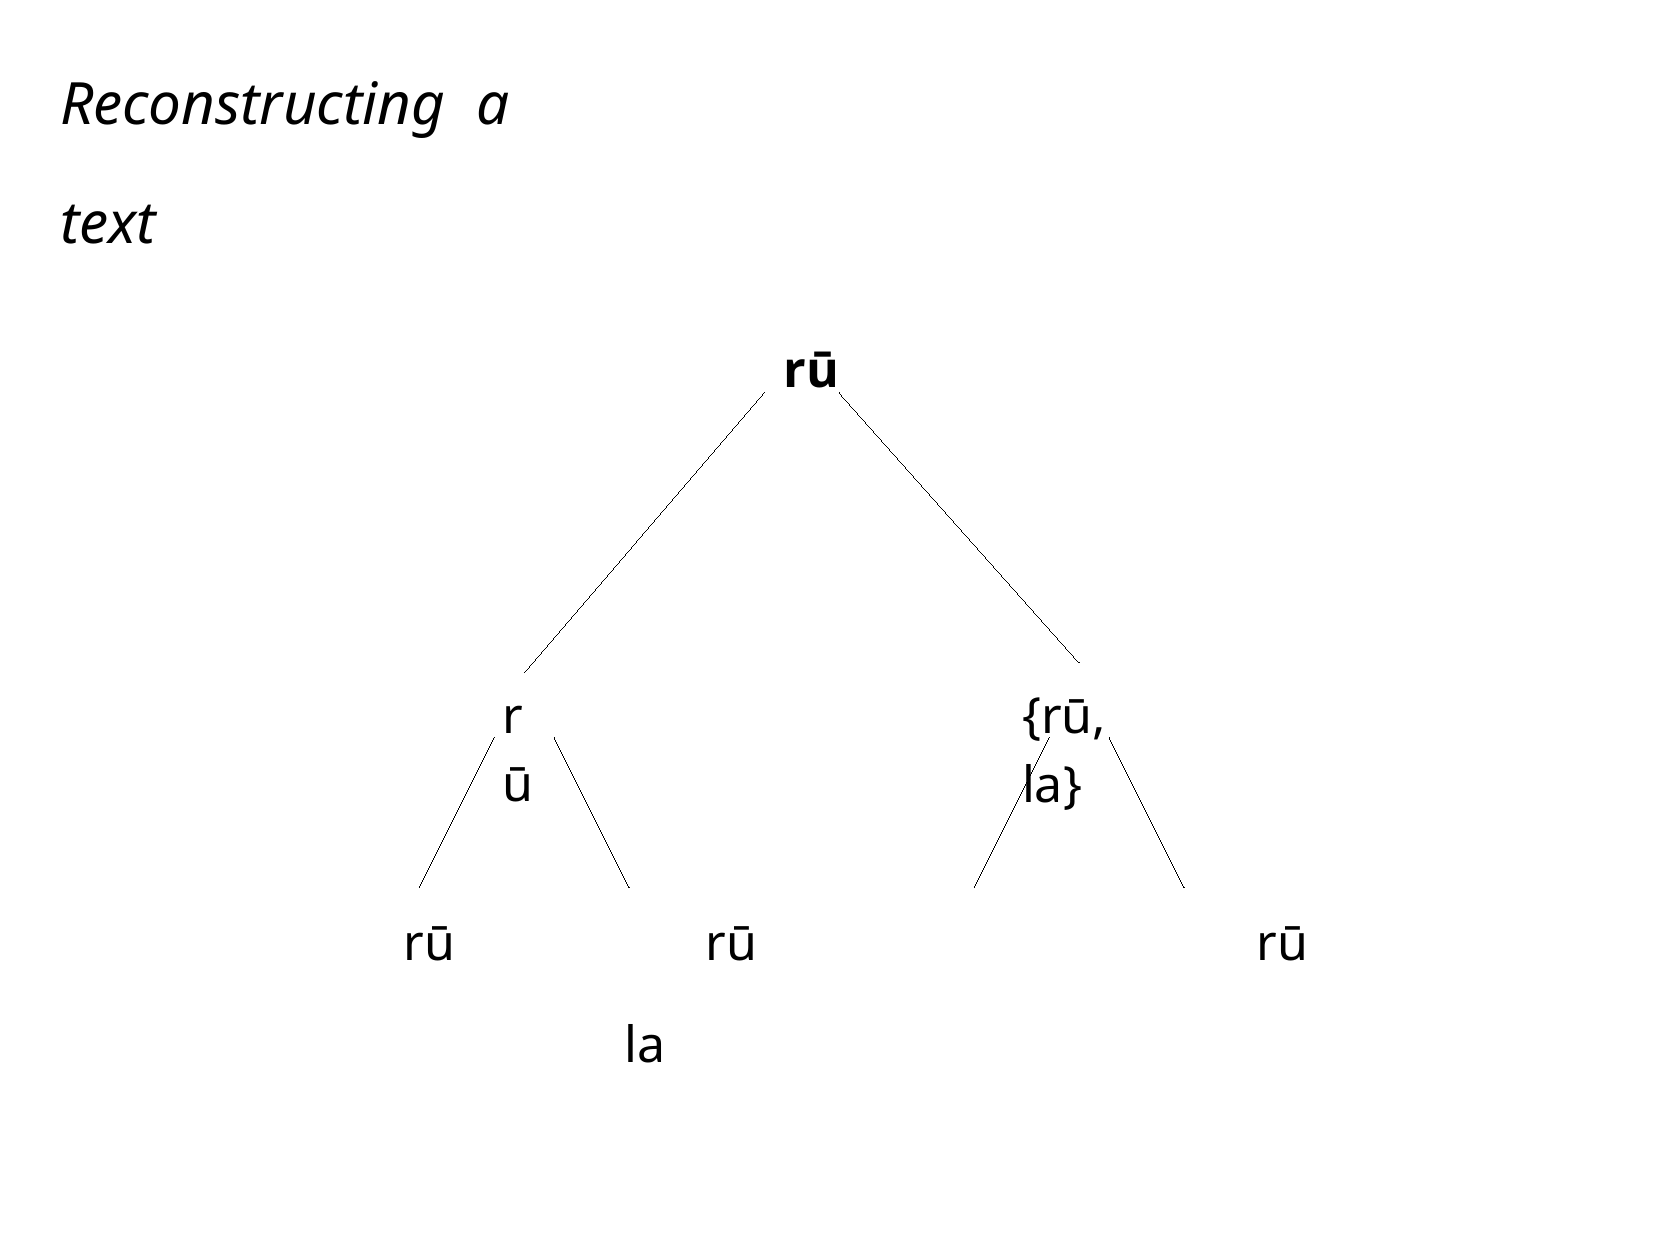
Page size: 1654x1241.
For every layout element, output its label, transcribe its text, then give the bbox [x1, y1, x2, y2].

text_box rū rū rū la [404, 872, 1350, 963]
text_box {rū, la} [1007, 672, 1173, 738]
text_box rū [488, 672, 560, 738]
text_box rū [768, 326, 871, 442]
text_box Reconstructing a text [60, 22, 511, 136]
